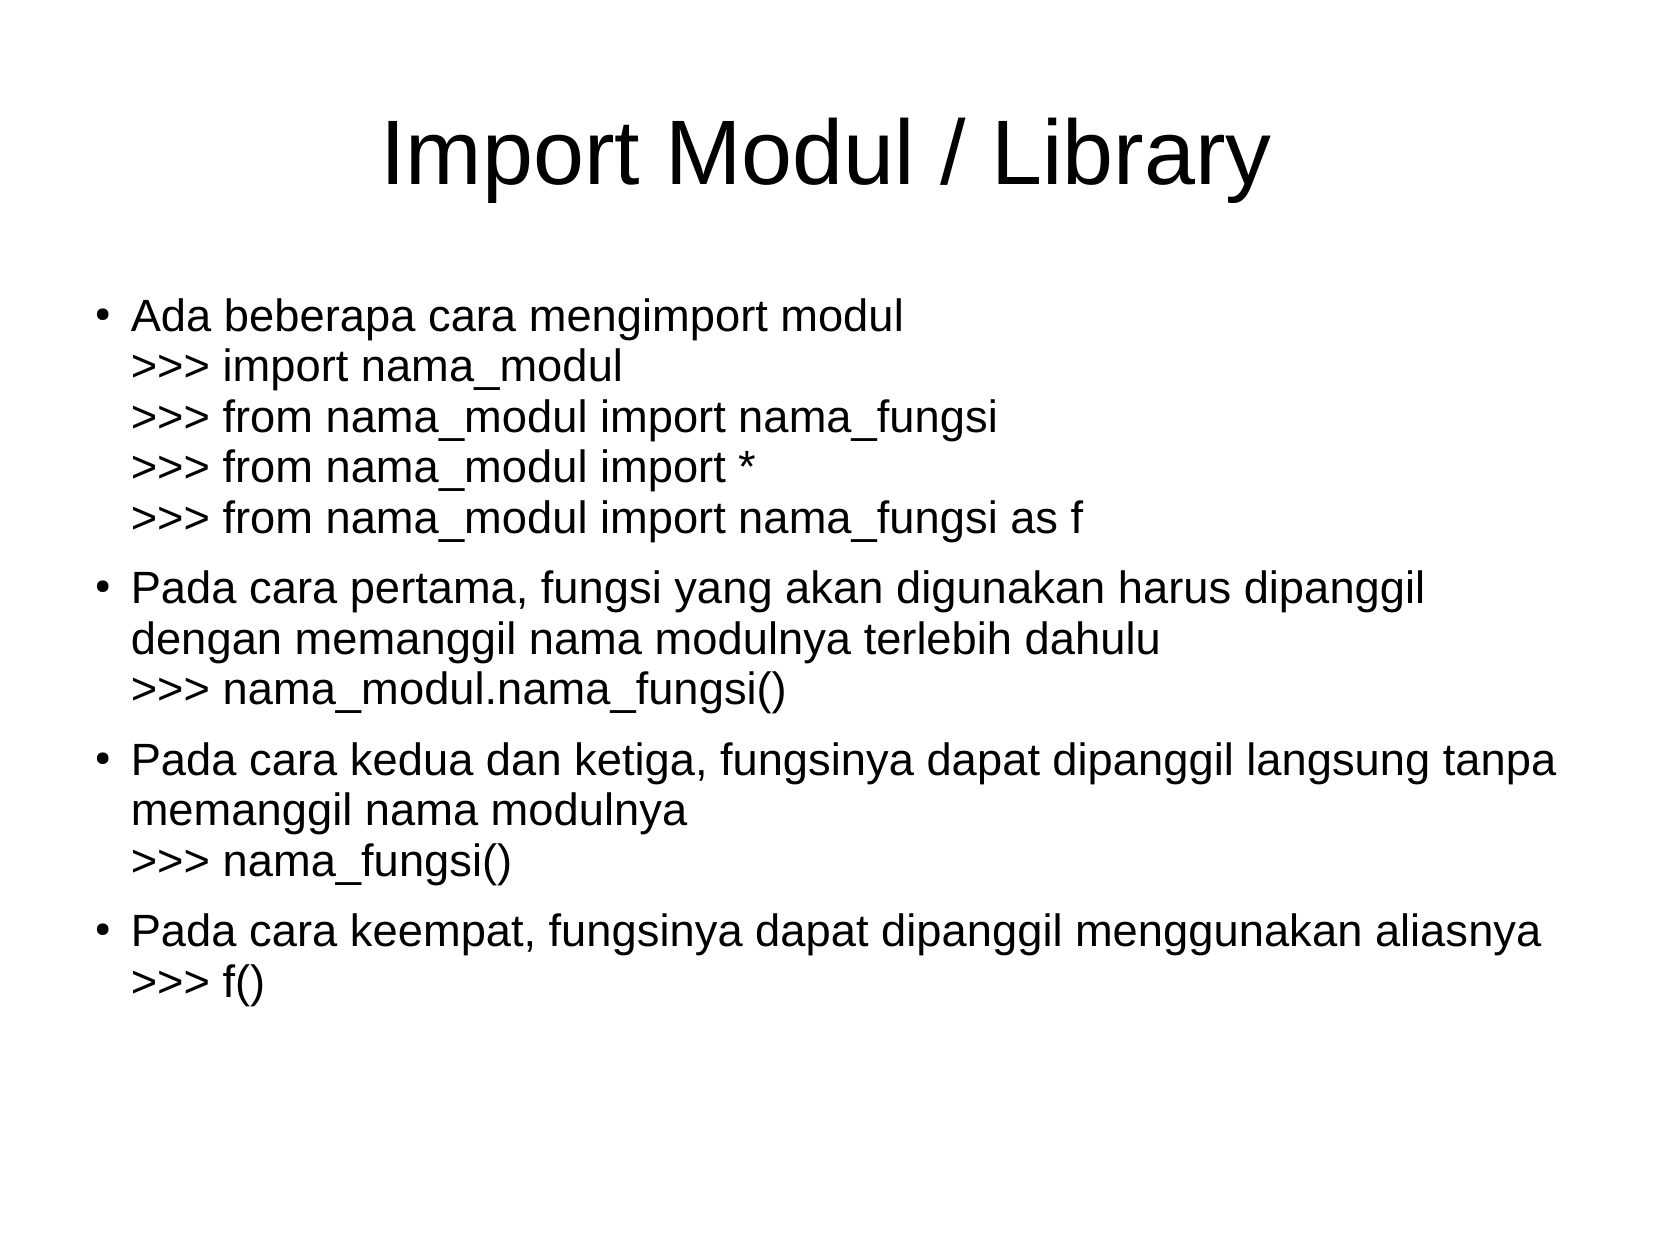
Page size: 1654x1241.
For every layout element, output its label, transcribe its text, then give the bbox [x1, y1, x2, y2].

list Ada beberapa cara mengimport modul >>> import nama_modul >>> from nama_modul import nama_fungsi >>> from nama_modul import * >>> from nama_modul import nama_fungsi as f Pada cara pertama, fungsi yang akan digunakan harus dipanggil dengan memanggil nama modulnya terlebih dahulu >>> nama_modul.nama_fungsi() Pada cara kedua dan ketiga, fungsinya dapat dipanggil langsung tanpa memanggil nama modulnya >>> nama_fungsi() Pada cara keempat, fungsinya dapat dipanggil menggunakan aliasnya >>> f() [82, 290, 1571, 1010]
title Import Modul / Library [82, 49, 1571, 257]
